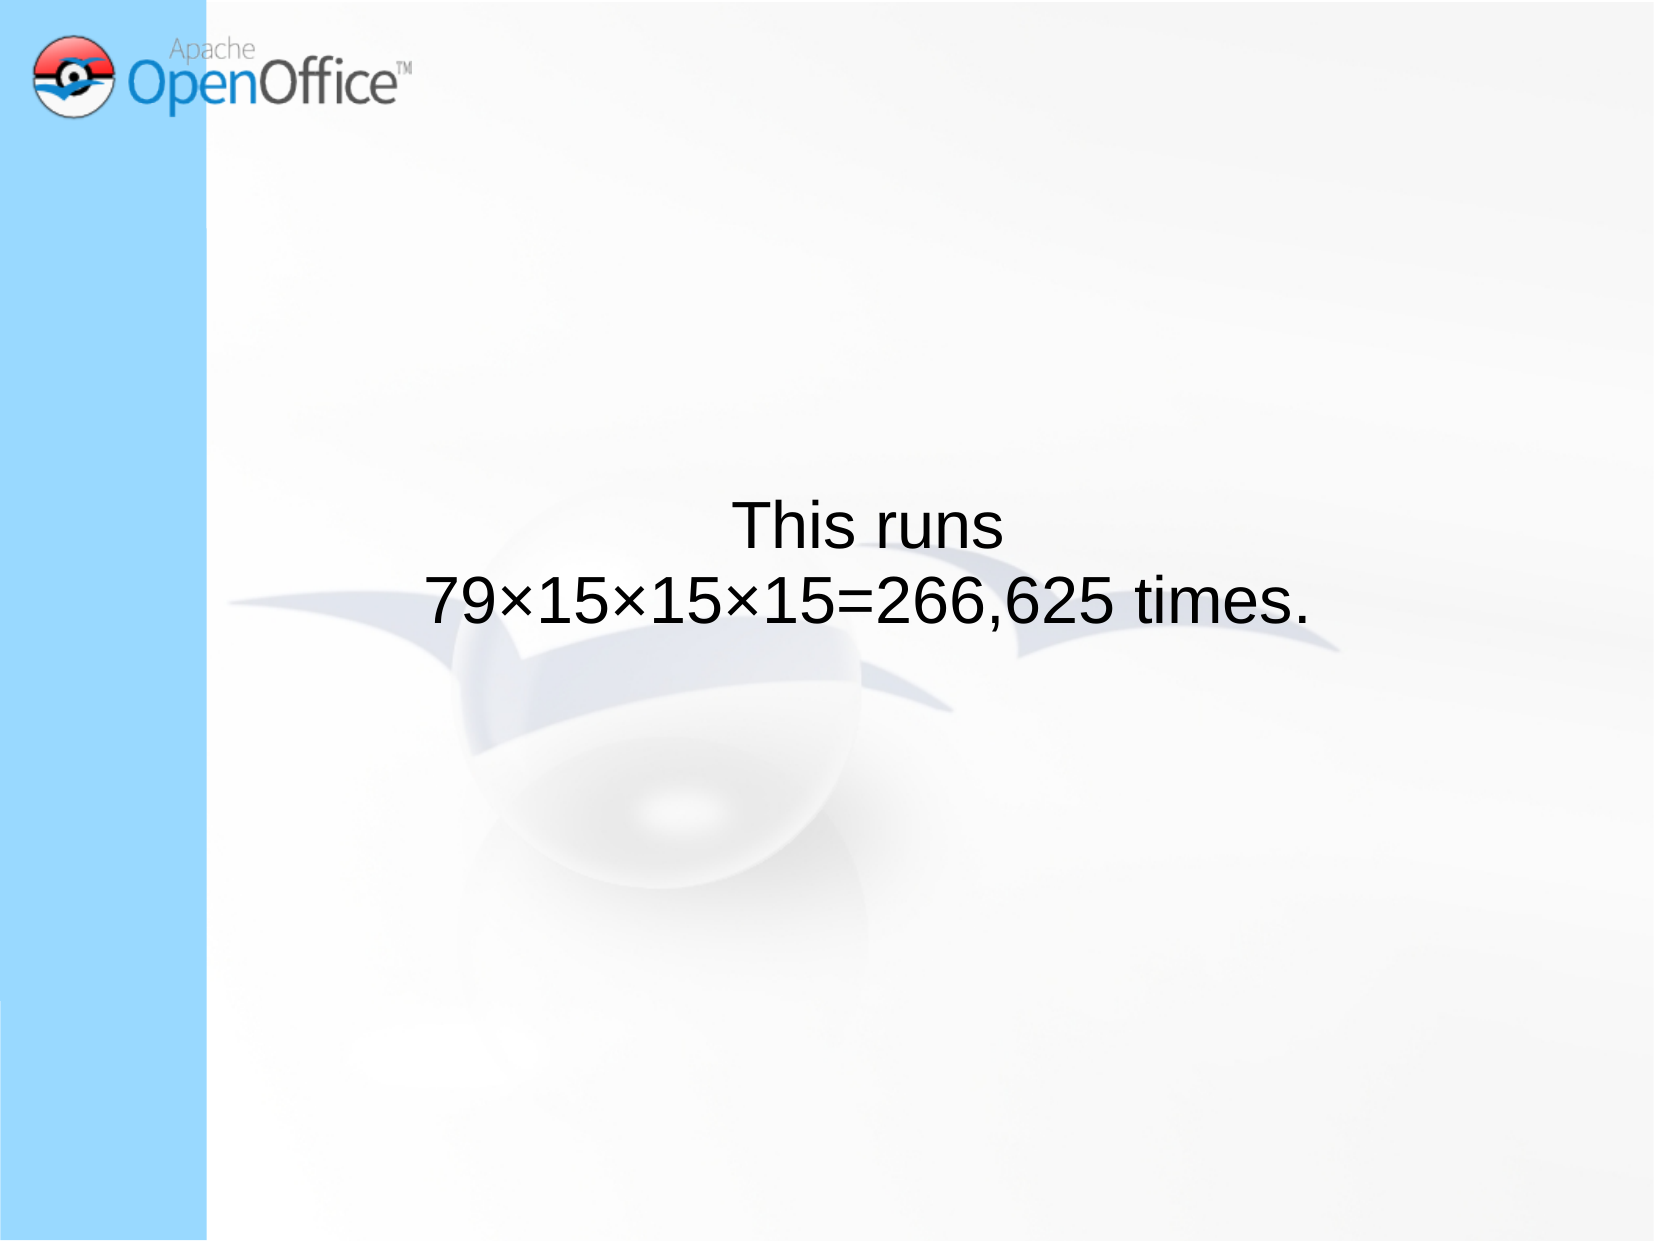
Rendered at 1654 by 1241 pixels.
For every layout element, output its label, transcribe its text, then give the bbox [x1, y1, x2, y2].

subtitle This runs 79×15×15×15=266,625 times. [165, 108, 1571, 1168]
picture [31, 2, 1654, 1241]
